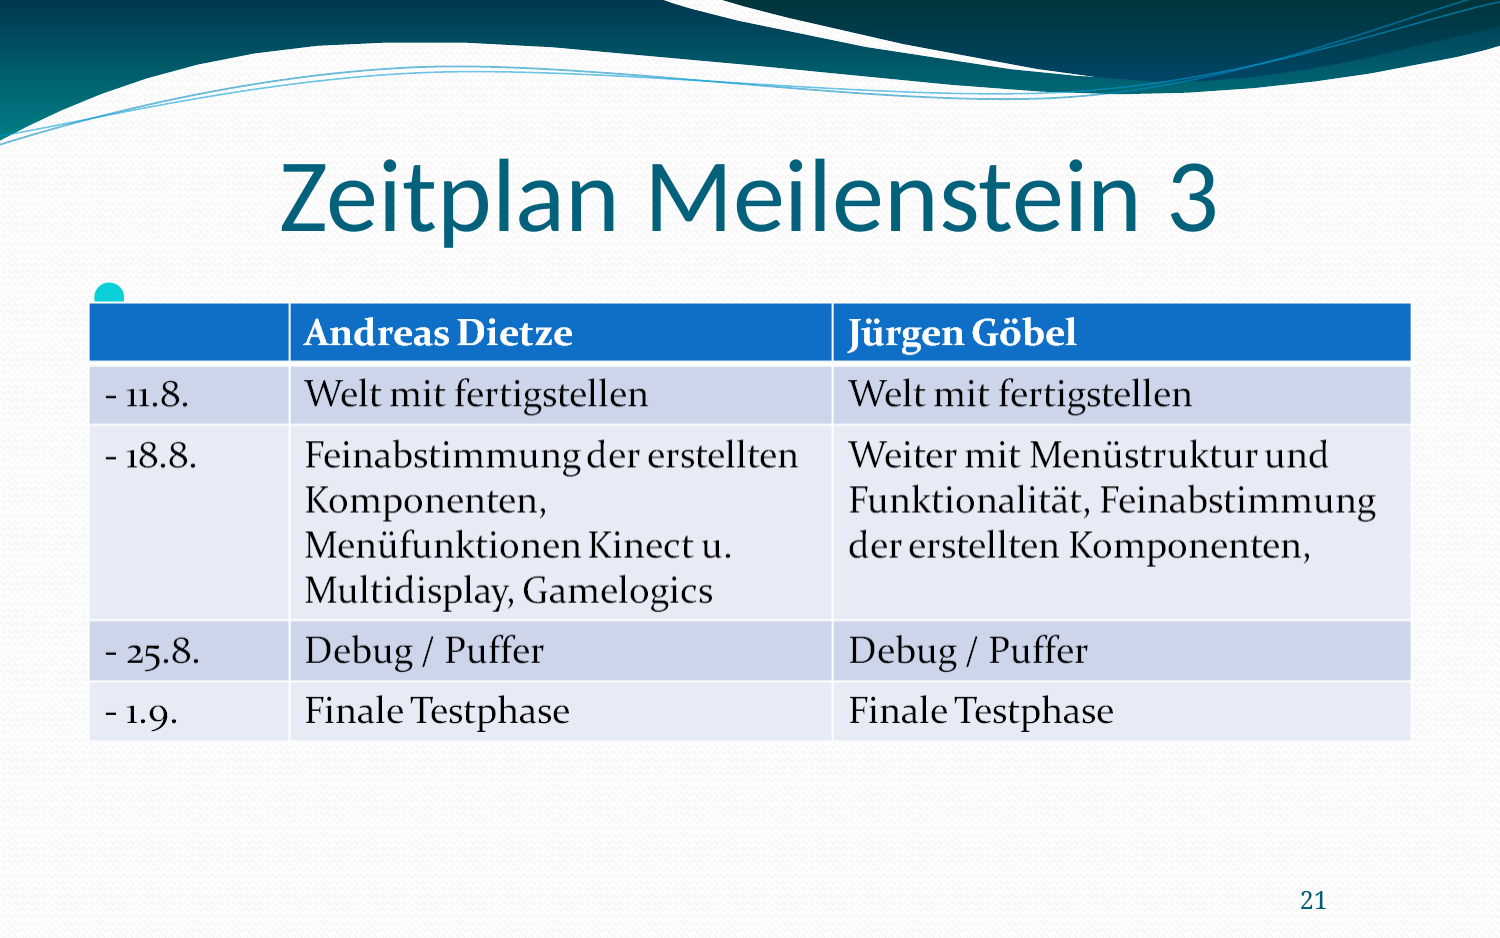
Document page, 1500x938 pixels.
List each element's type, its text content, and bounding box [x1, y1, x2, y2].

title Zeitplan Meilenstein 3 [75, 96, 1426, 253]
list [75, 264, 1426, 865]
text_box 21 [1299, 868, 1426, 919]
picture [77, 291, 1423, 755]
